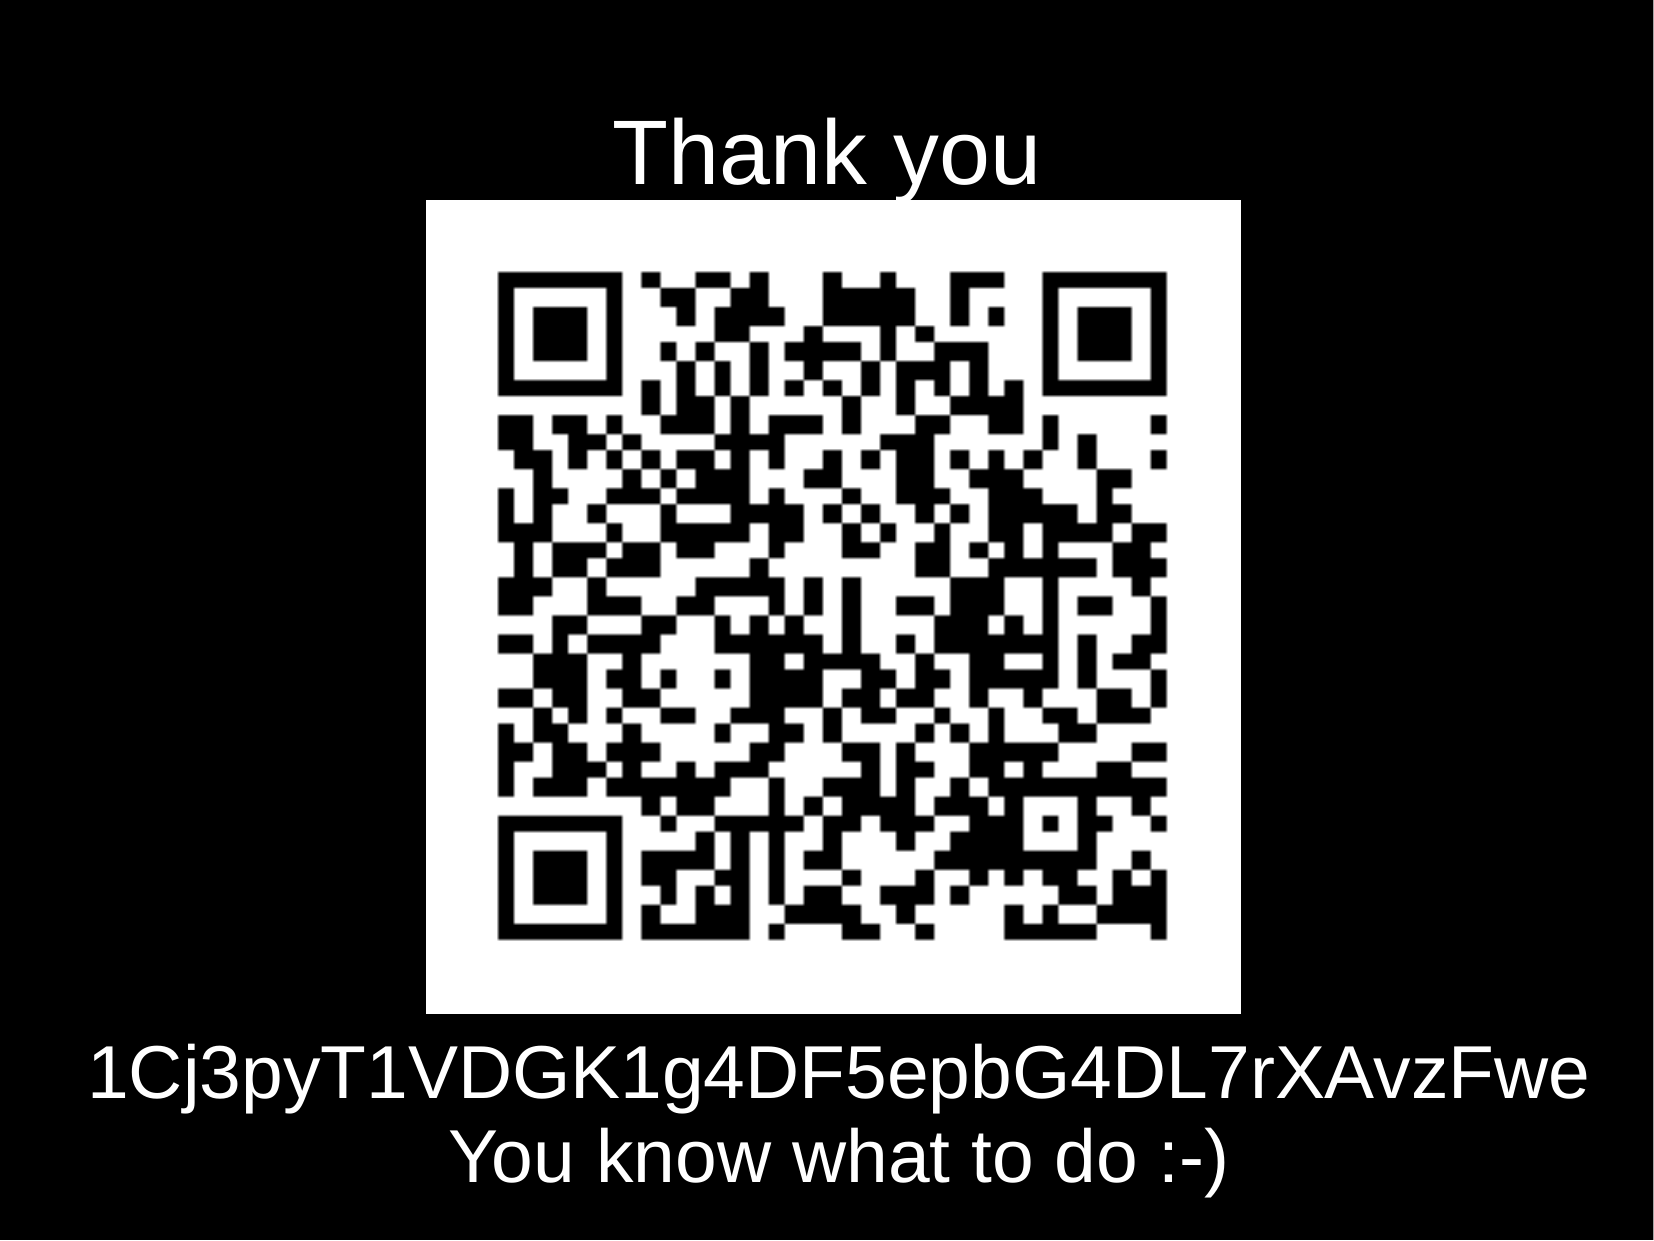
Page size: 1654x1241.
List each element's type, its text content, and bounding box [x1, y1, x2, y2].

picture [426, 200, 1241, 1015]
text_box 1Cj3pyT1VDGK1g4DF5epbG4DL7rXAvzFwe You know what to do :-) [72, 1023, 1607, 1207]
title Thank you [82, 49, 1571, 257]
